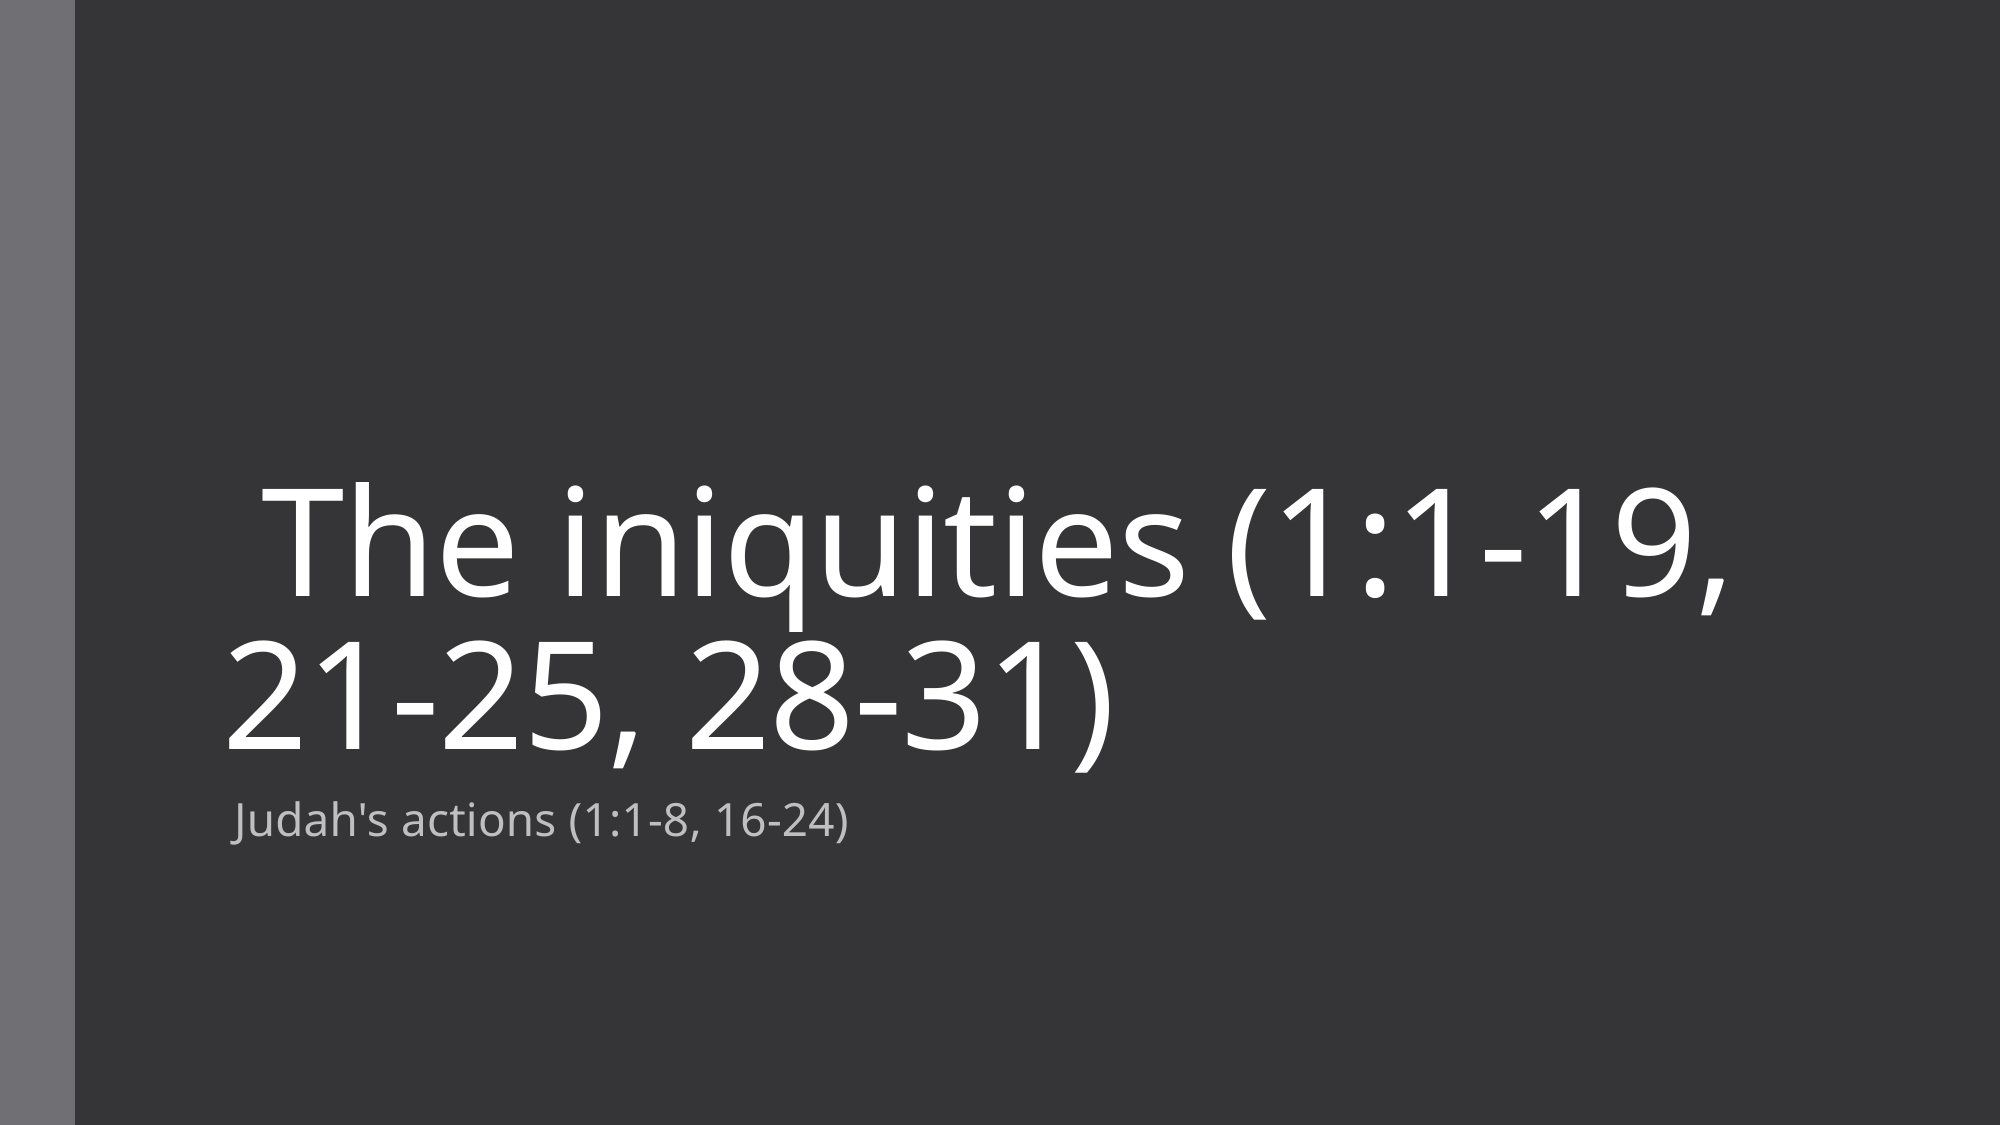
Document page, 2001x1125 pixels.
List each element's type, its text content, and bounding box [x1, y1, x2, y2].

title The iniquities (1:1-19, 21-25, 28-31) [206, 124, 1752, 787]
subtitle Judah's actions (1:1-8, 16-24) [206, 787, 1752, 1066]
